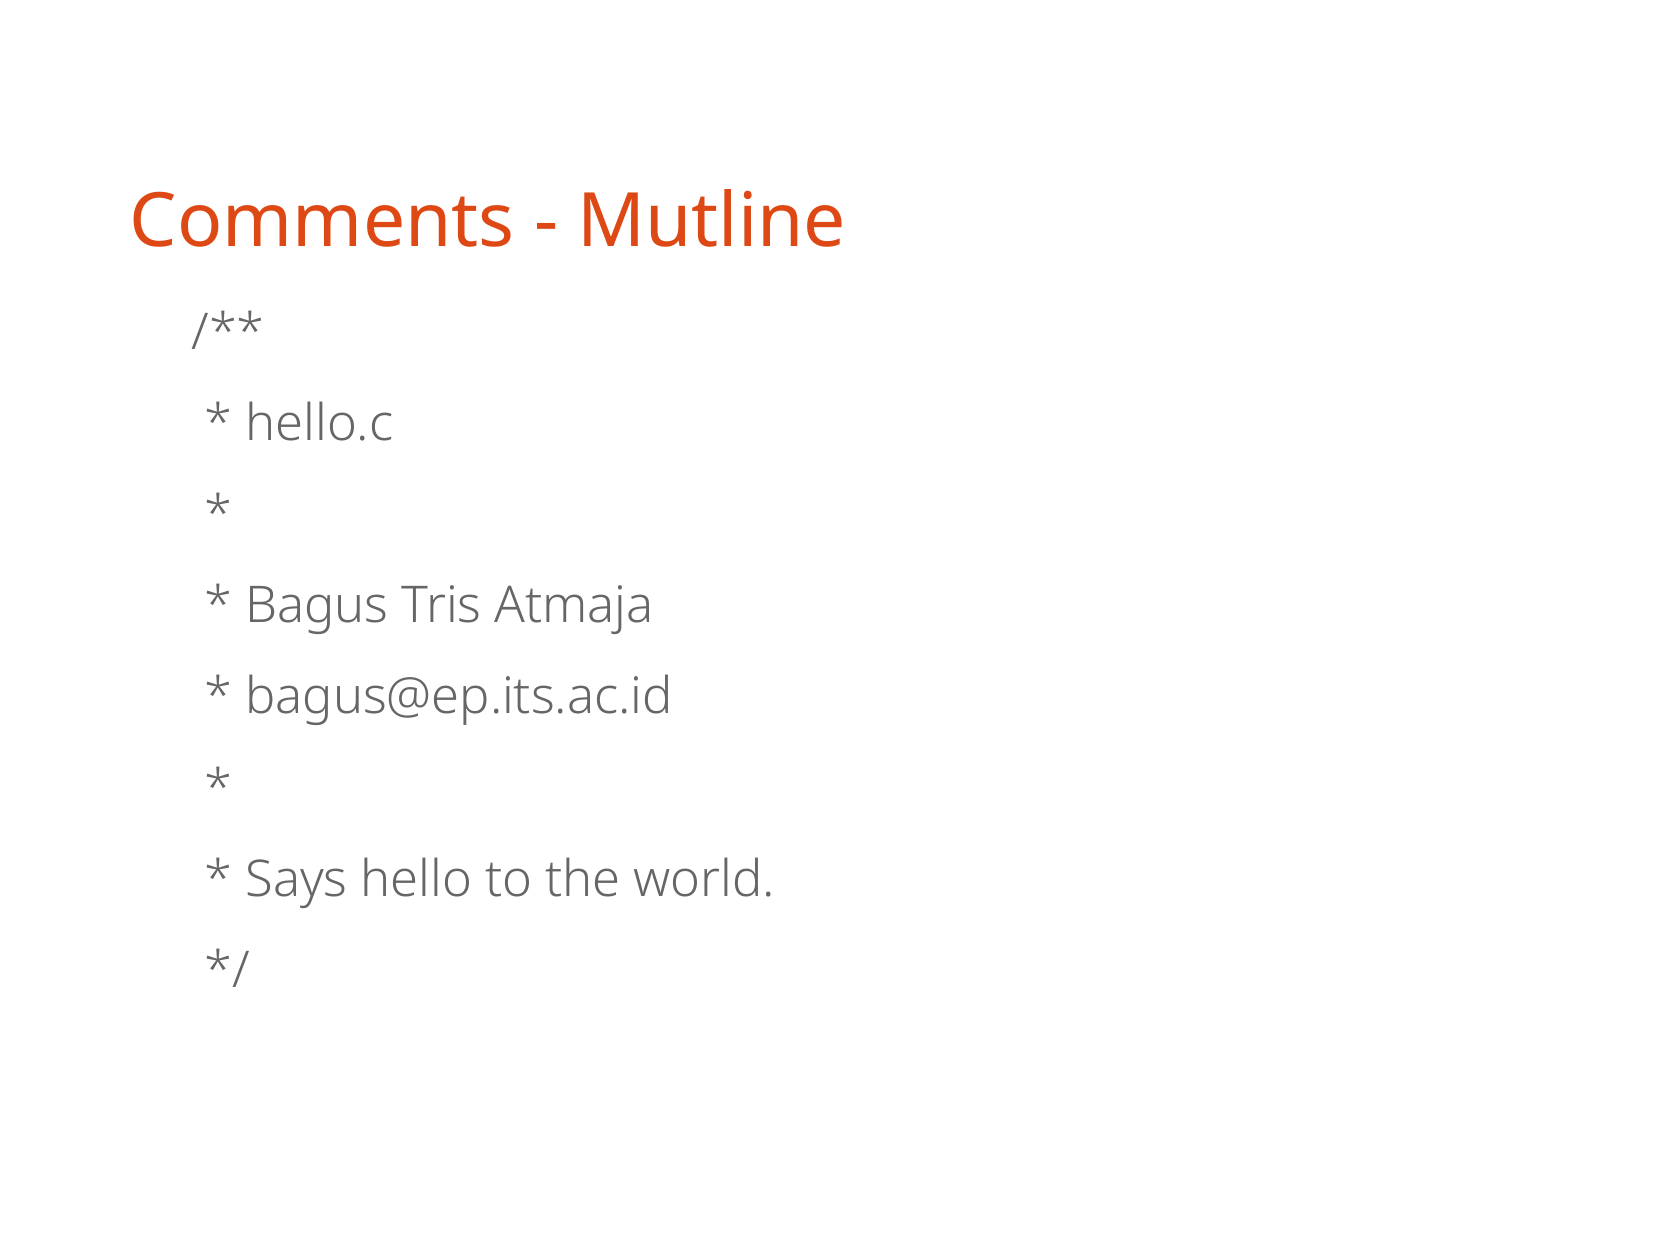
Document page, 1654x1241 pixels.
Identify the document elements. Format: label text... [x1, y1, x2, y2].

list /** * hello.c * * Bagus Tris Atmaja * bagus@ep.its.ac.id * * Says hello to the world. */ [129, 295, 1518, 1010]
title Comments - Mutline [129, 153, 1518, 281]
